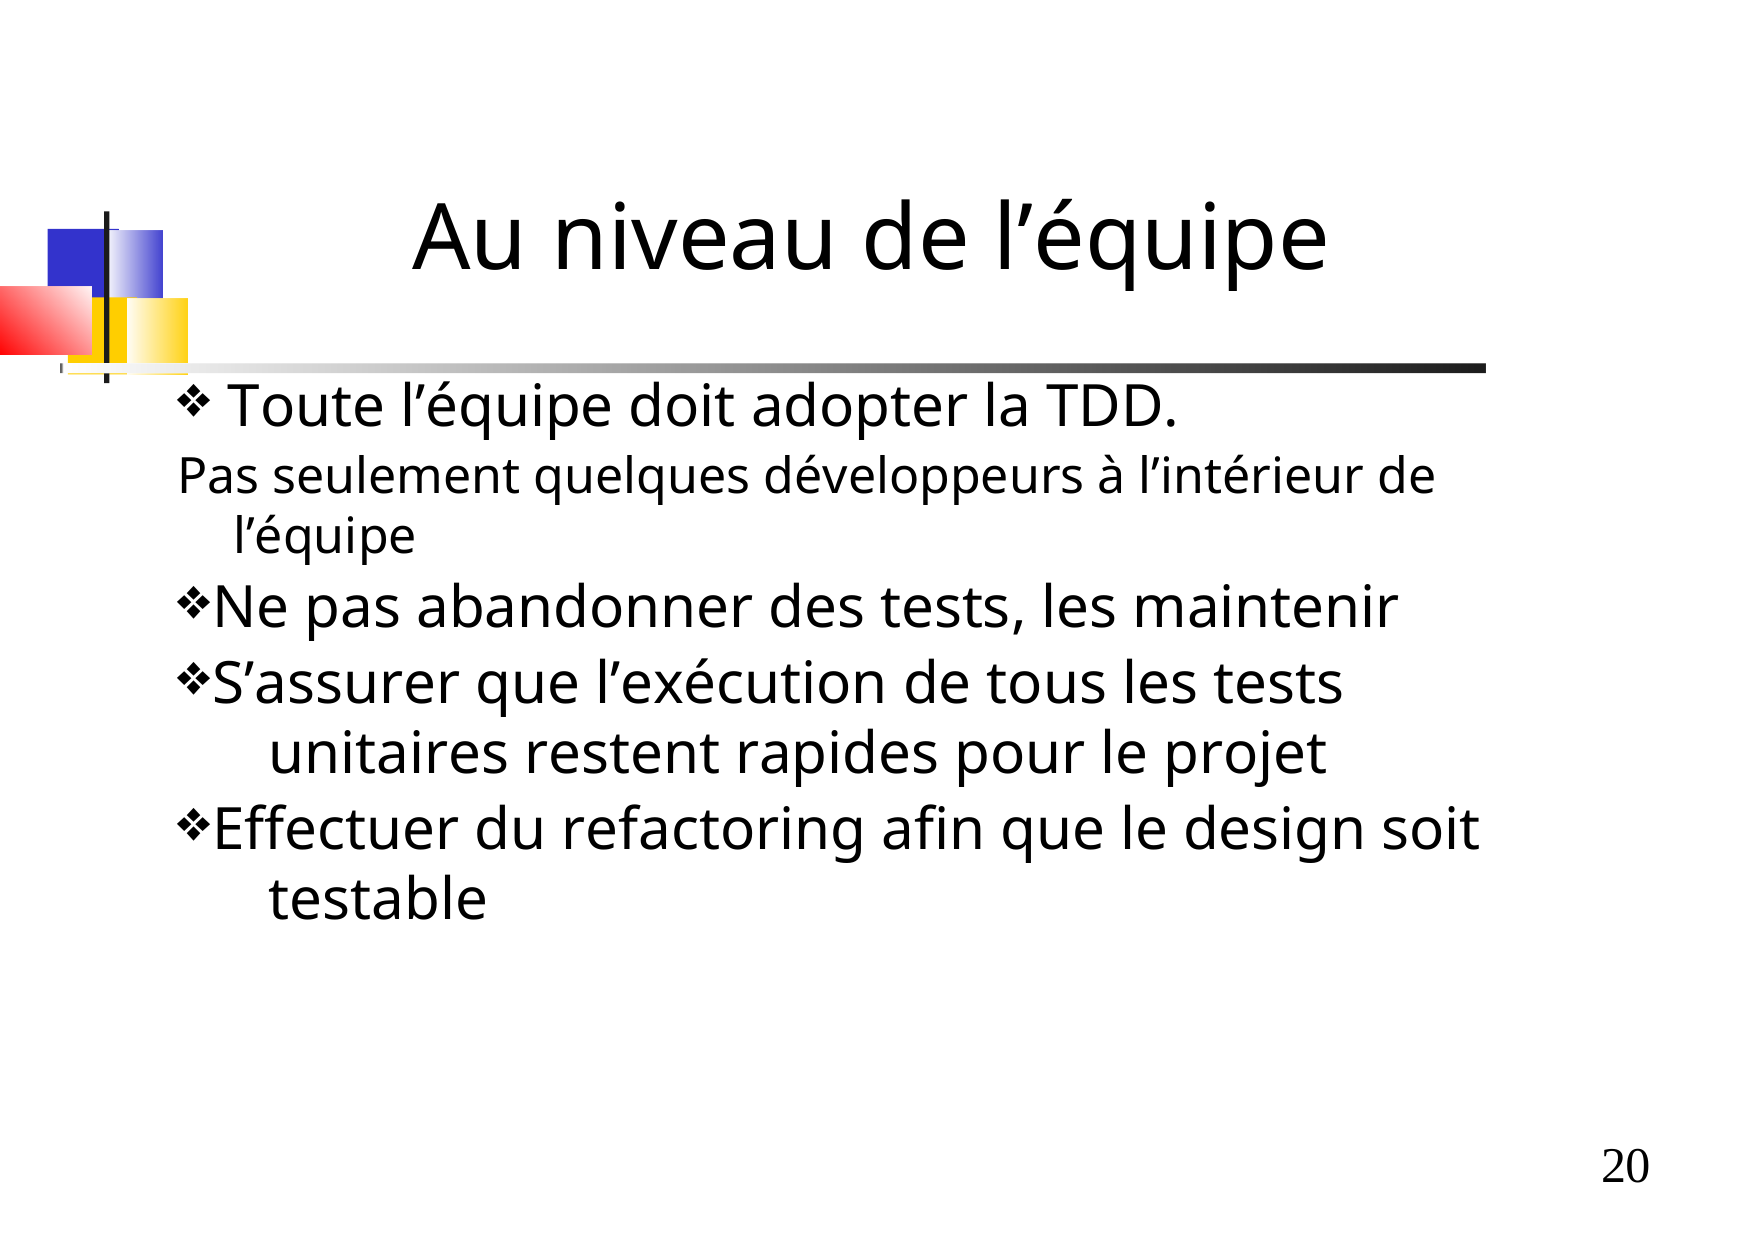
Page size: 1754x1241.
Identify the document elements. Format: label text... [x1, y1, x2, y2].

picture [60, 229, 179, 384]
picture [0, 285, 92, 355]
slide_number 20 [1569, 1135, 1660, 1241]
title Au niveau de l’équipe [179, 183, 1564, 406]
text_box Toute l’équipe doit adopter la TDD. Pas seulement quelques développeurs à l’intérieur de l’équipe Ne pas abandonner des tests, les maintenir S’assurer que l’exécution de tous les tests unitaires restent rapides pour le projet Effectuer du refactoring afin que le design soit testable [177, 348, 1558, 932]
